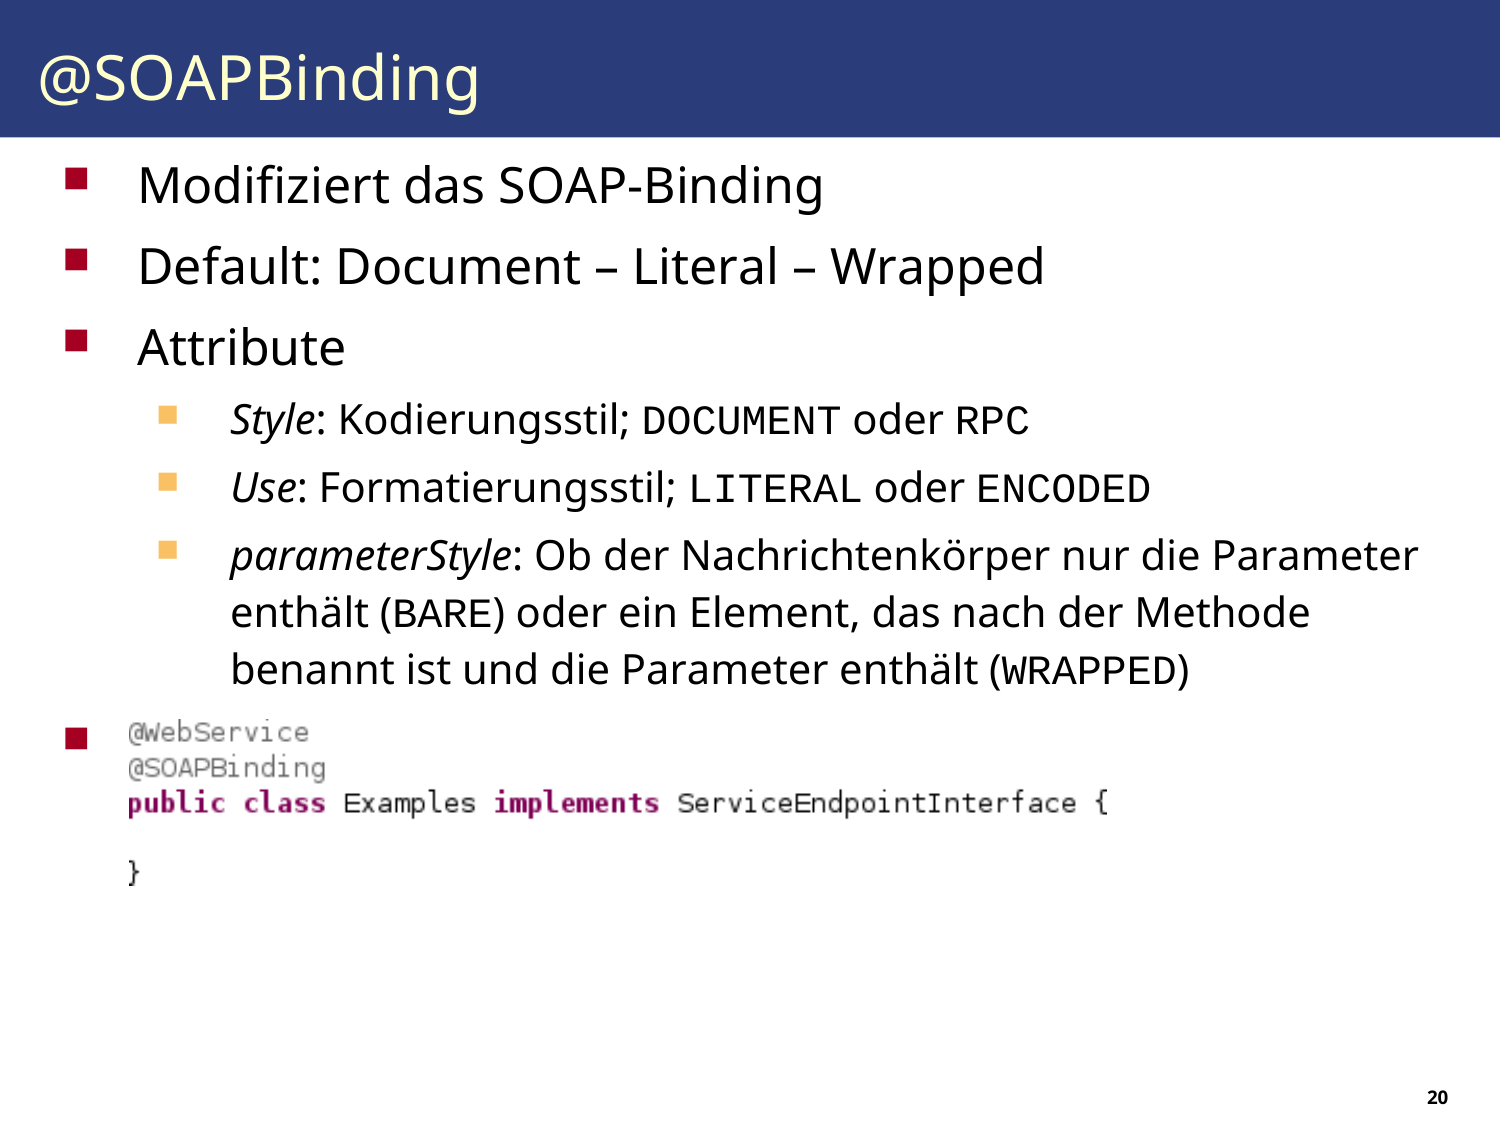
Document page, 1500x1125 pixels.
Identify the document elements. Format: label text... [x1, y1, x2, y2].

text_box 20 [1412, 1077, 1500, 1117]
picture [129, 719, 1107, 886]
text_box @SOAPBinding [37, 0, 1476, 151]
list Modifiziert das SOAP-Binding Default: Document – Literal – Wrapped Attribute Style: Kodierungsstil; DOCUMENT oder RPC Use: Formatierungsstil; LITERAL oder ENCODED parameterStyle: Ob der Nachrichtenkörper nur die Parameter enthält (BARE) oder ein Element, das nach der Methode benannt ist und die Parameter enthält (WRAPPED) Anwendbar auf Klassen und Methoden [62, 149, 1449, 1072]
